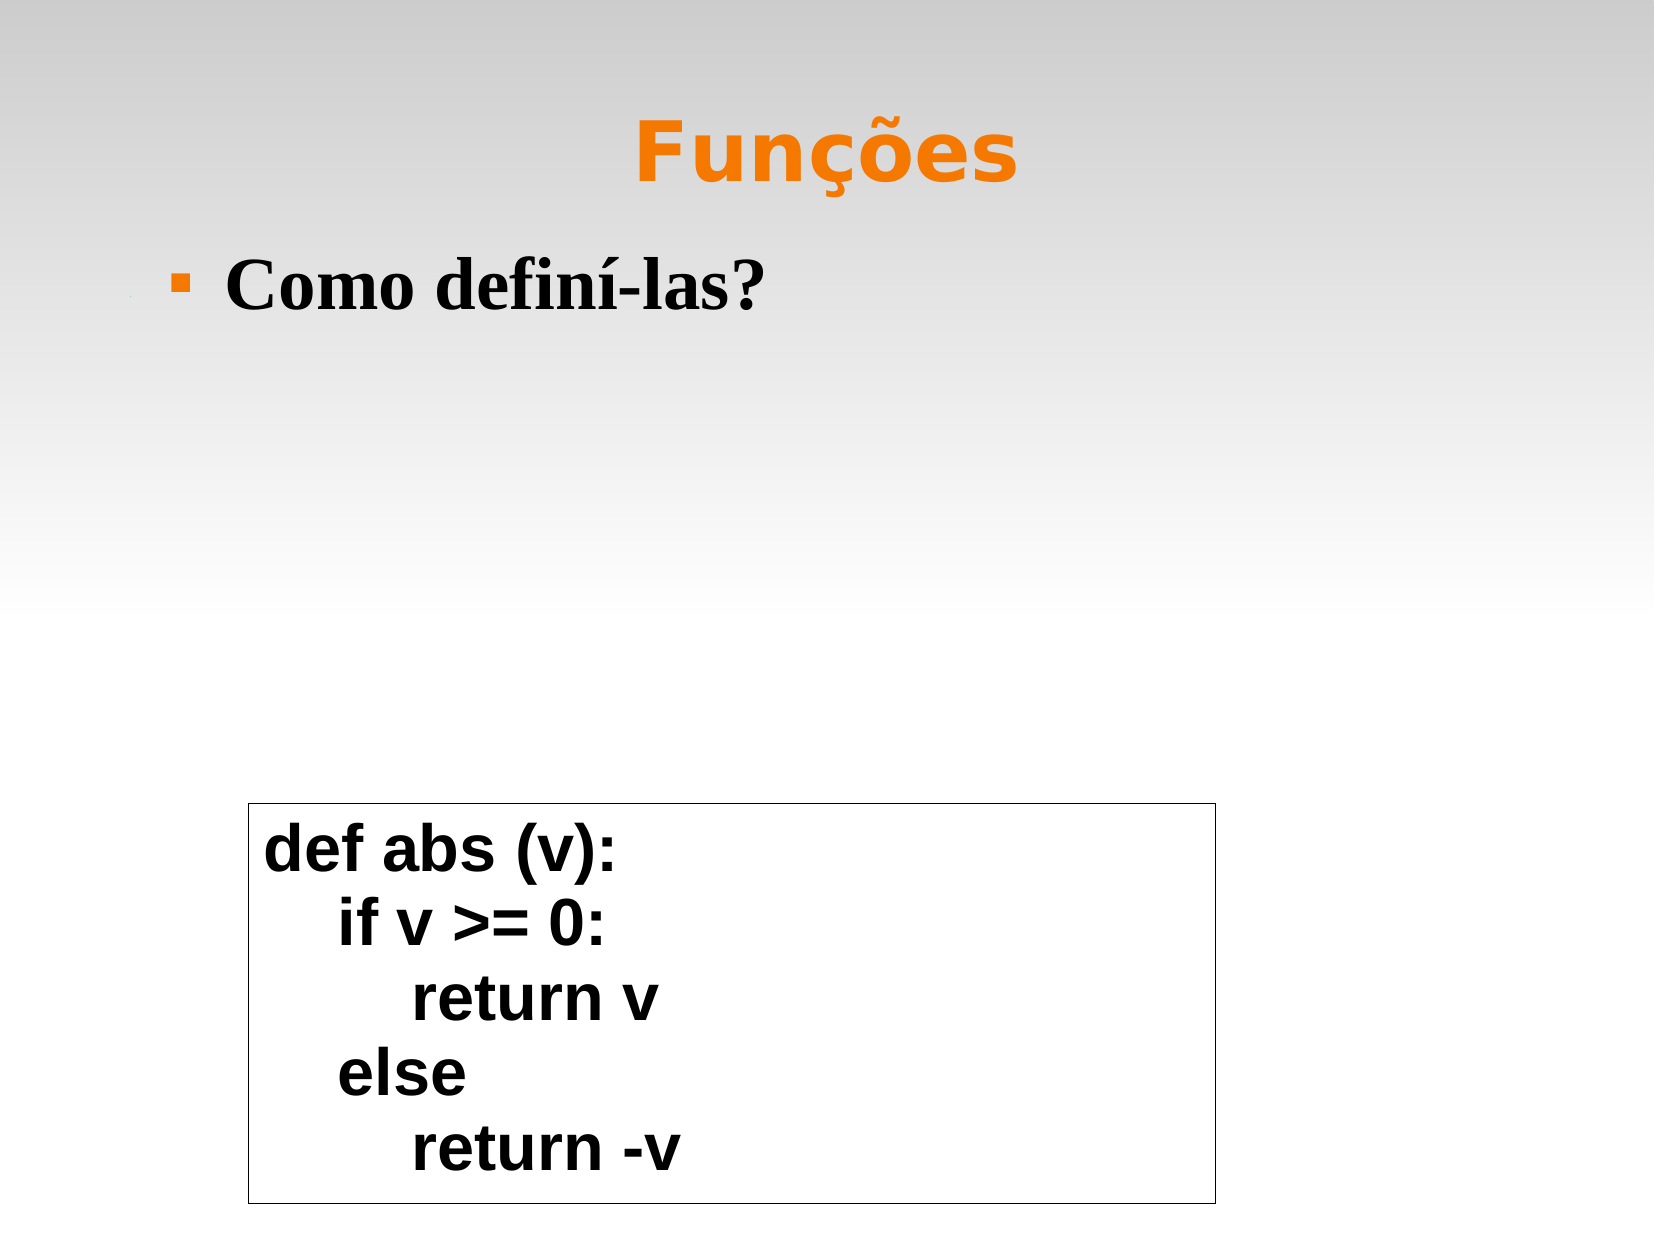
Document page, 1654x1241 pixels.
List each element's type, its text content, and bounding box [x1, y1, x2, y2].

text_box def abs (v): if v >= 0: return v else return -v [248, 803, 1216, 1204]
list Como definí-las? [82, 242, 1571, 1062]
title Funções [82, 49, 1571, 242]
